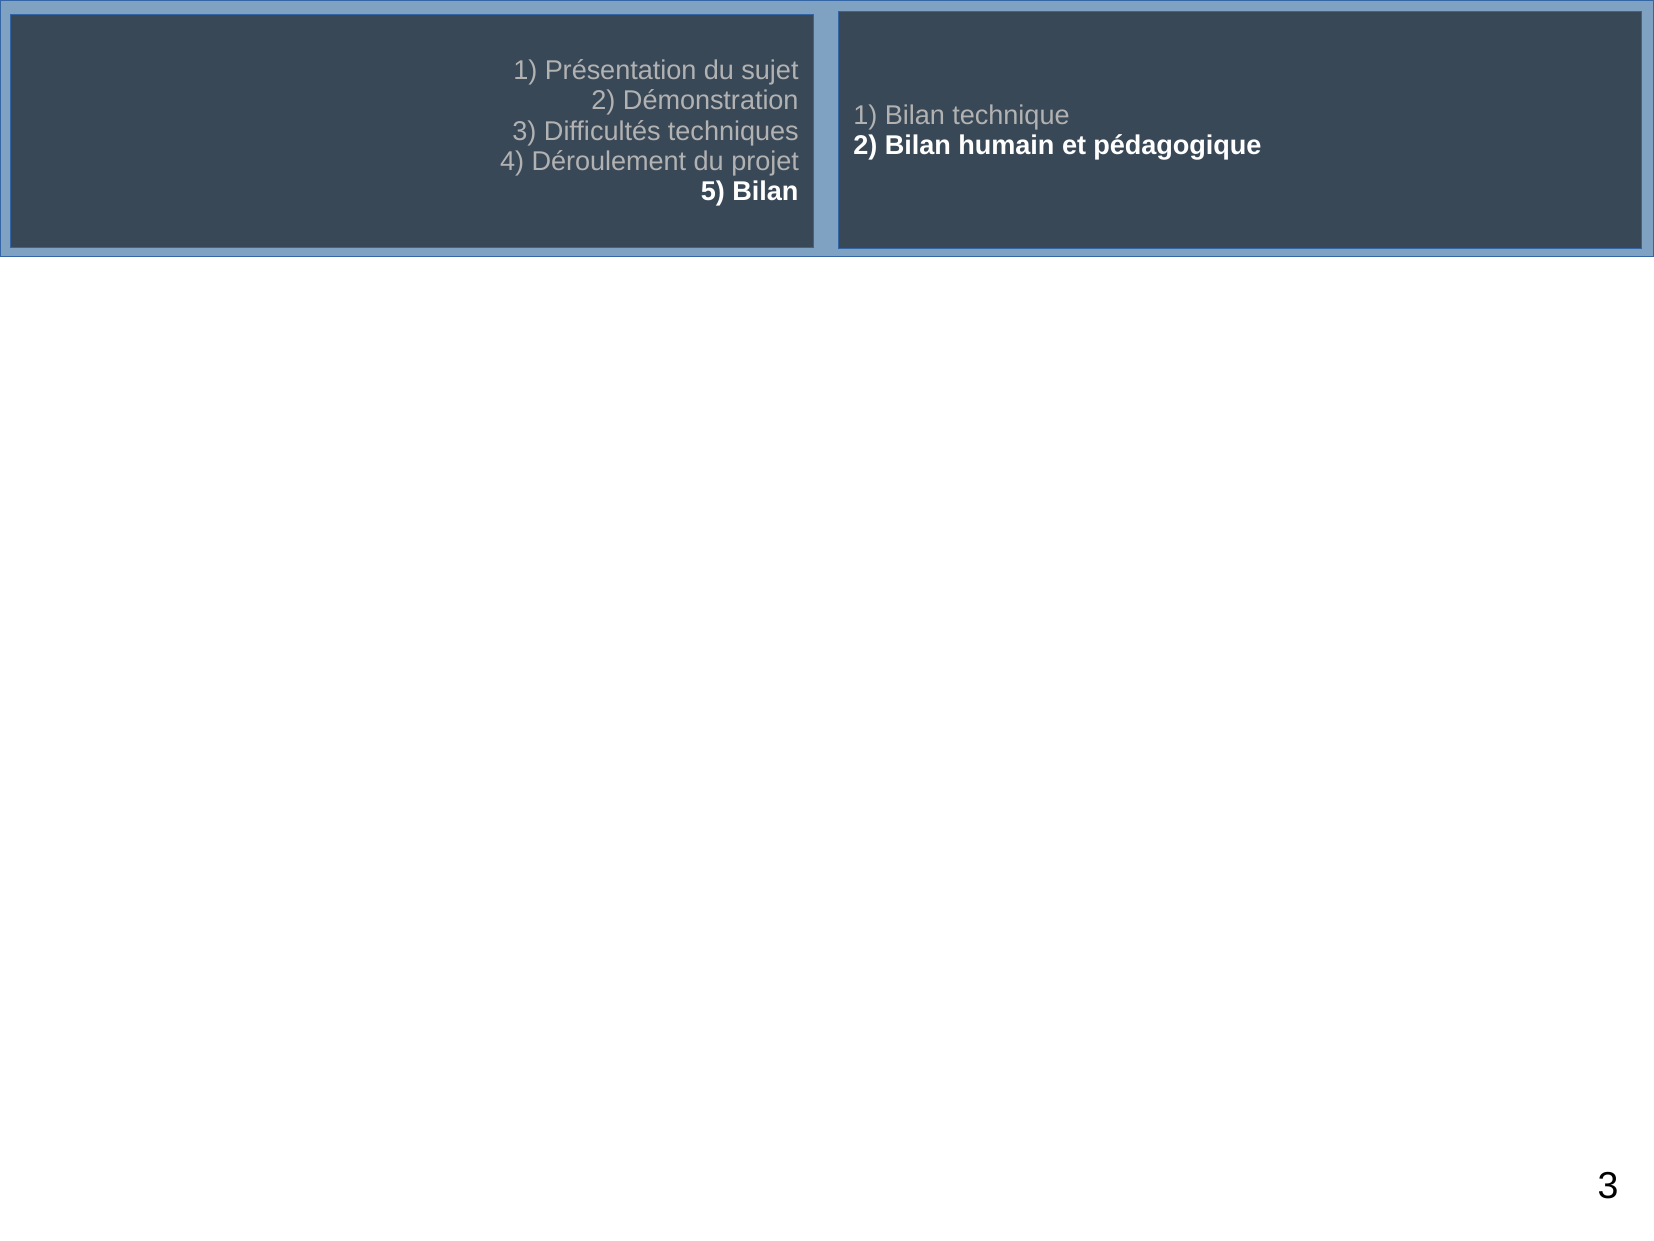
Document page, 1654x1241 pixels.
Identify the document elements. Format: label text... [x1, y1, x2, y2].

text_box [0, 0, 1654, 257]
text_box 1) Présentation du sujet 2) Démonstration 3) Difficultés techniques 4) Déroulement du projet 5) Bilan [10, 14, 814, 248]
text_box 3 [1582, 1157, 1642, 1215]
text_box 1) Bilan technique 2) Bilan humain et pédagogique [838, 11, 1642, 249]
